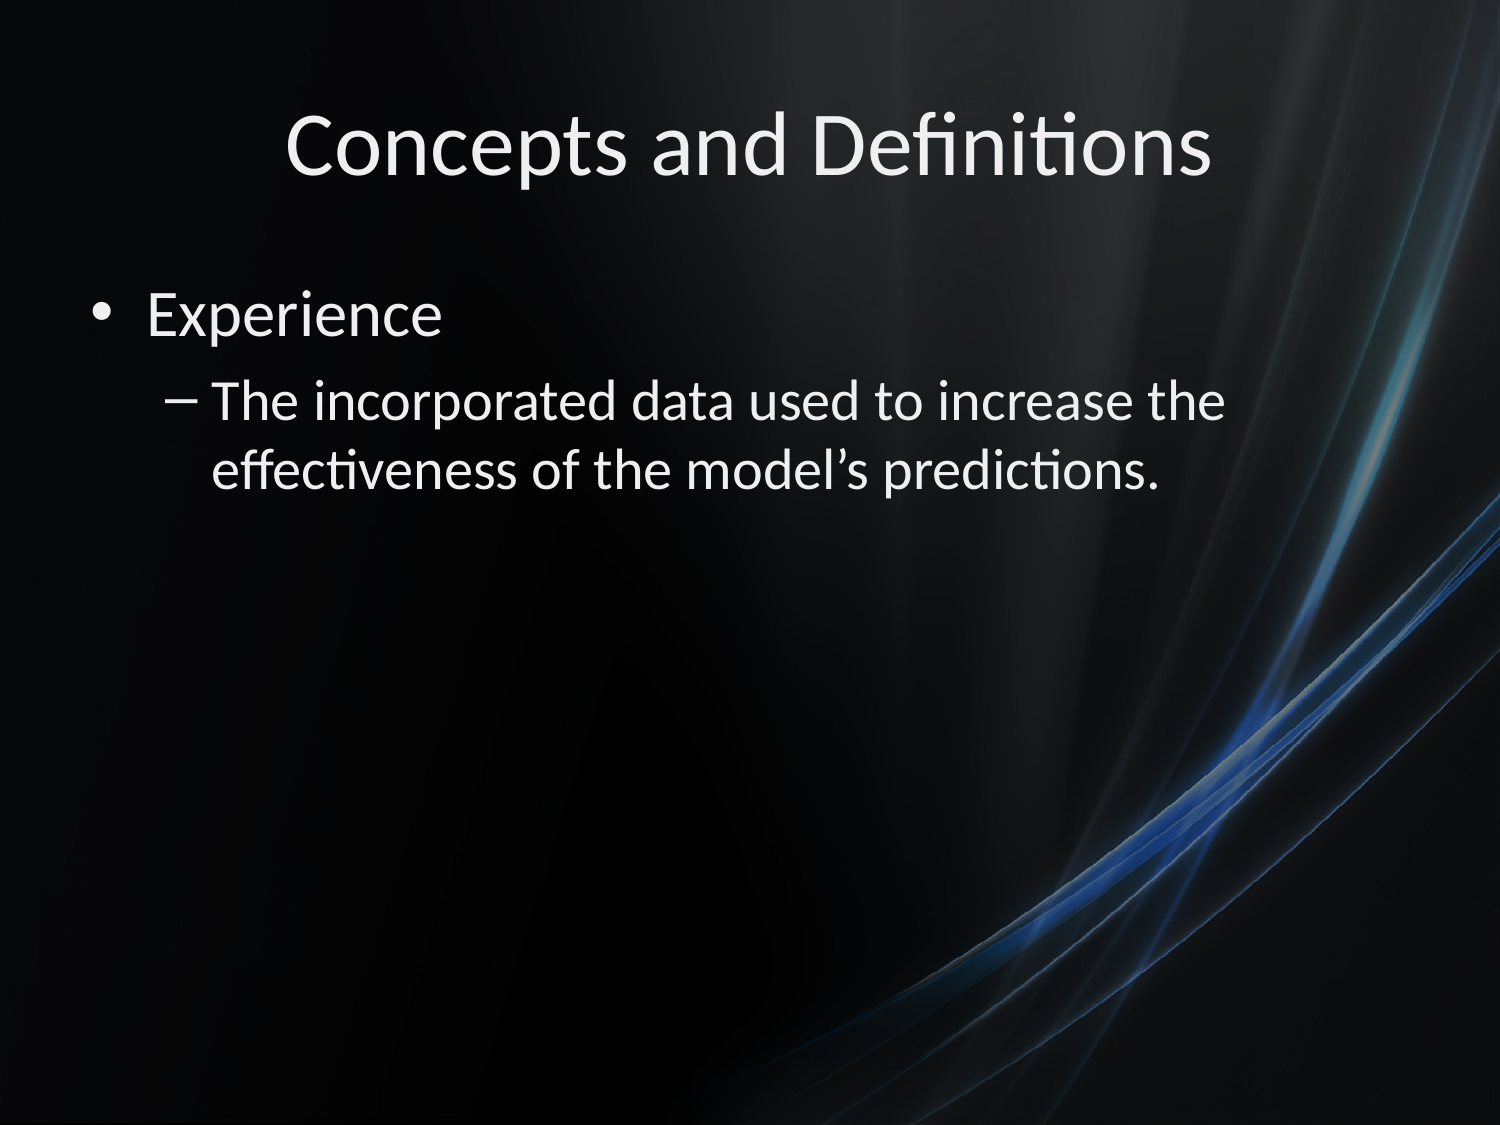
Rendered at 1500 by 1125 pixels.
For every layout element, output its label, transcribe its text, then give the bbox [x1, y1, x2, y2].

picture [0, 0, 1500, 1125]
title Concepts and Definitions [75, 45, 1425, 233]
list Experience The incorporated data used to increase the effectiveness of the model’s predictions. [75, 262, 1425, 1005]
